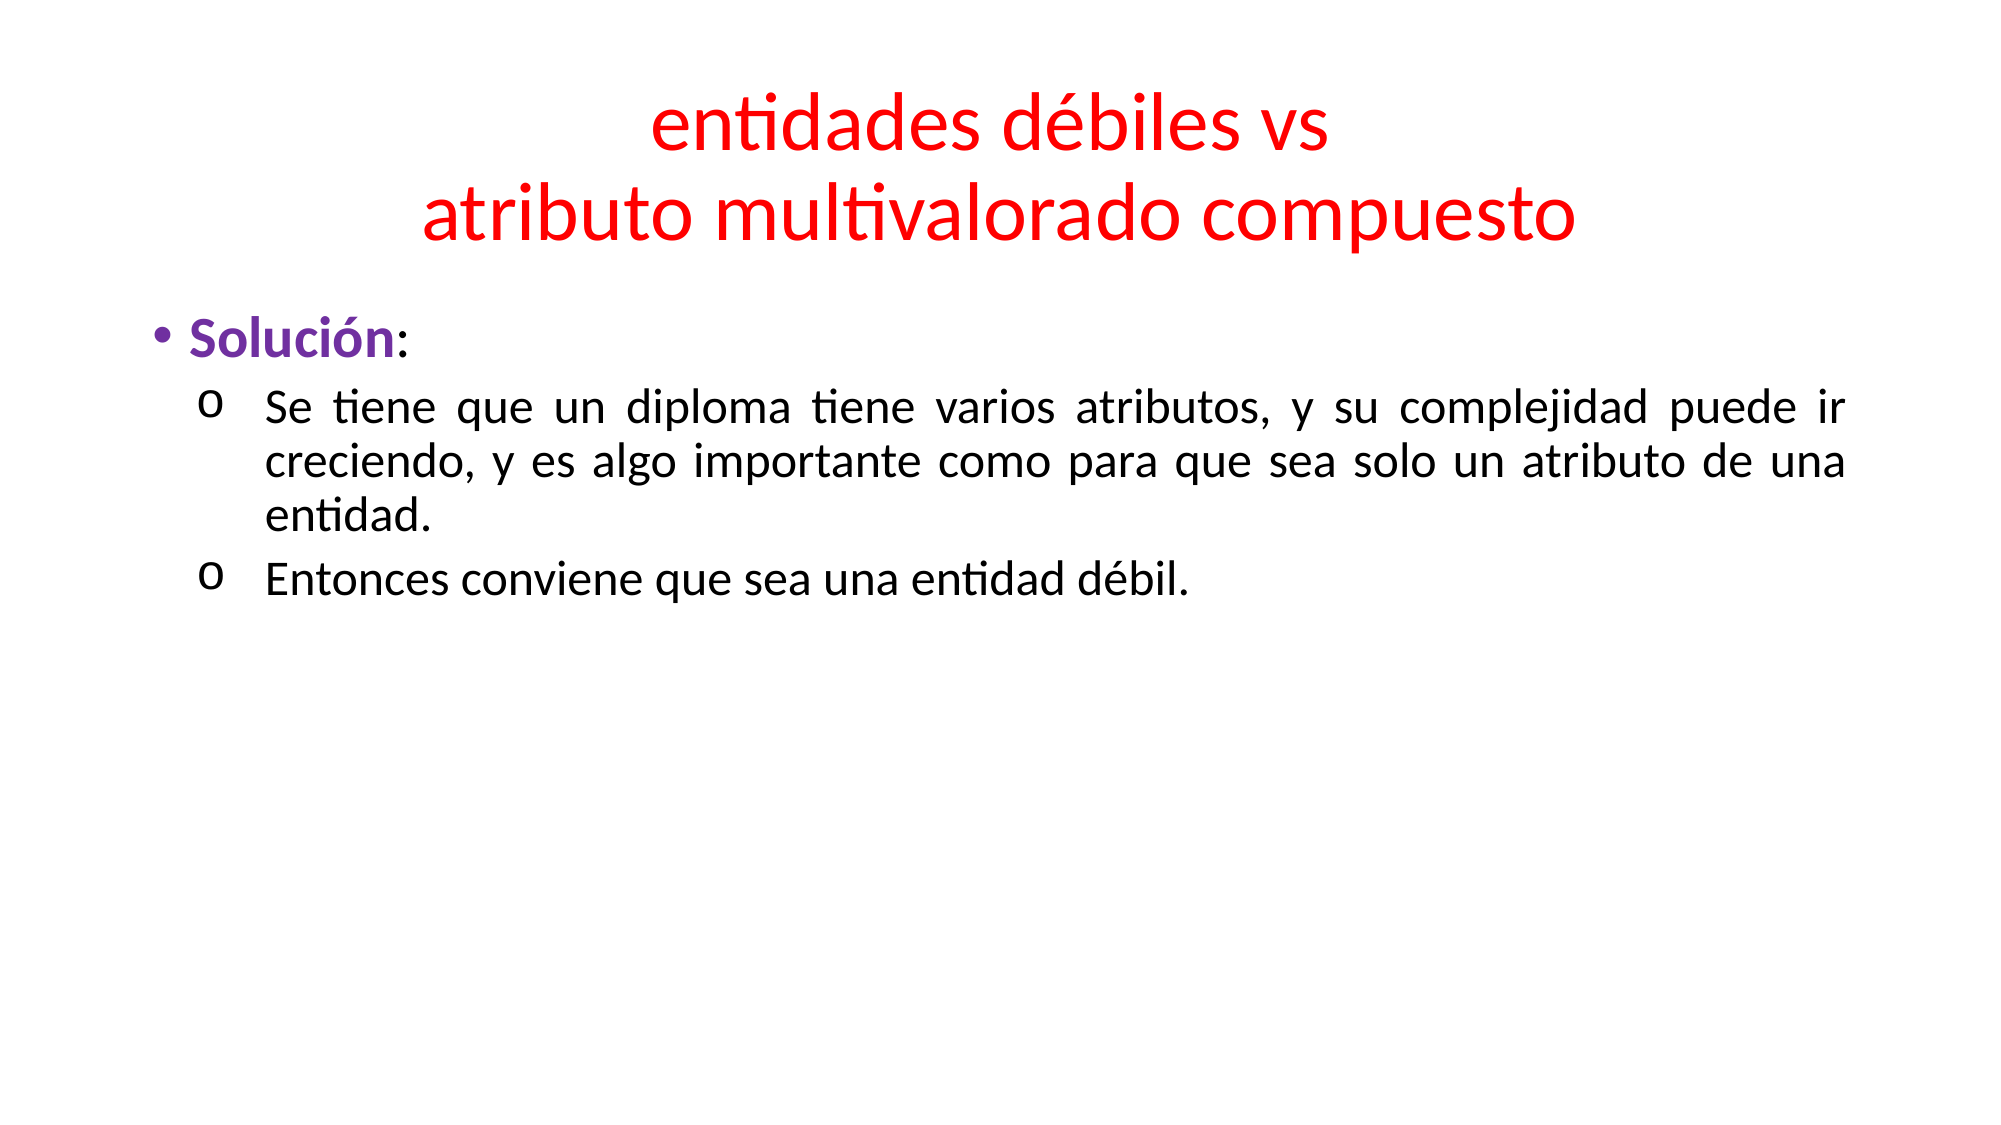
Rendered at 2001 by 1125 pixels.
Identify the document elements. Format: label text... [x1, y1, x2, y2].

title entidades débiles vs atributo multivalorado compuesto [137, 59, 1863, 278]
list Solución: Se tiene que un diploma tiene varios atributos, y su complejidad puede ir creciendo, y es algo importante como para que sea solo un atributo de una entidad. Entonces conviene que sea una entidad débil. [137, 299, 1863, 1014]
